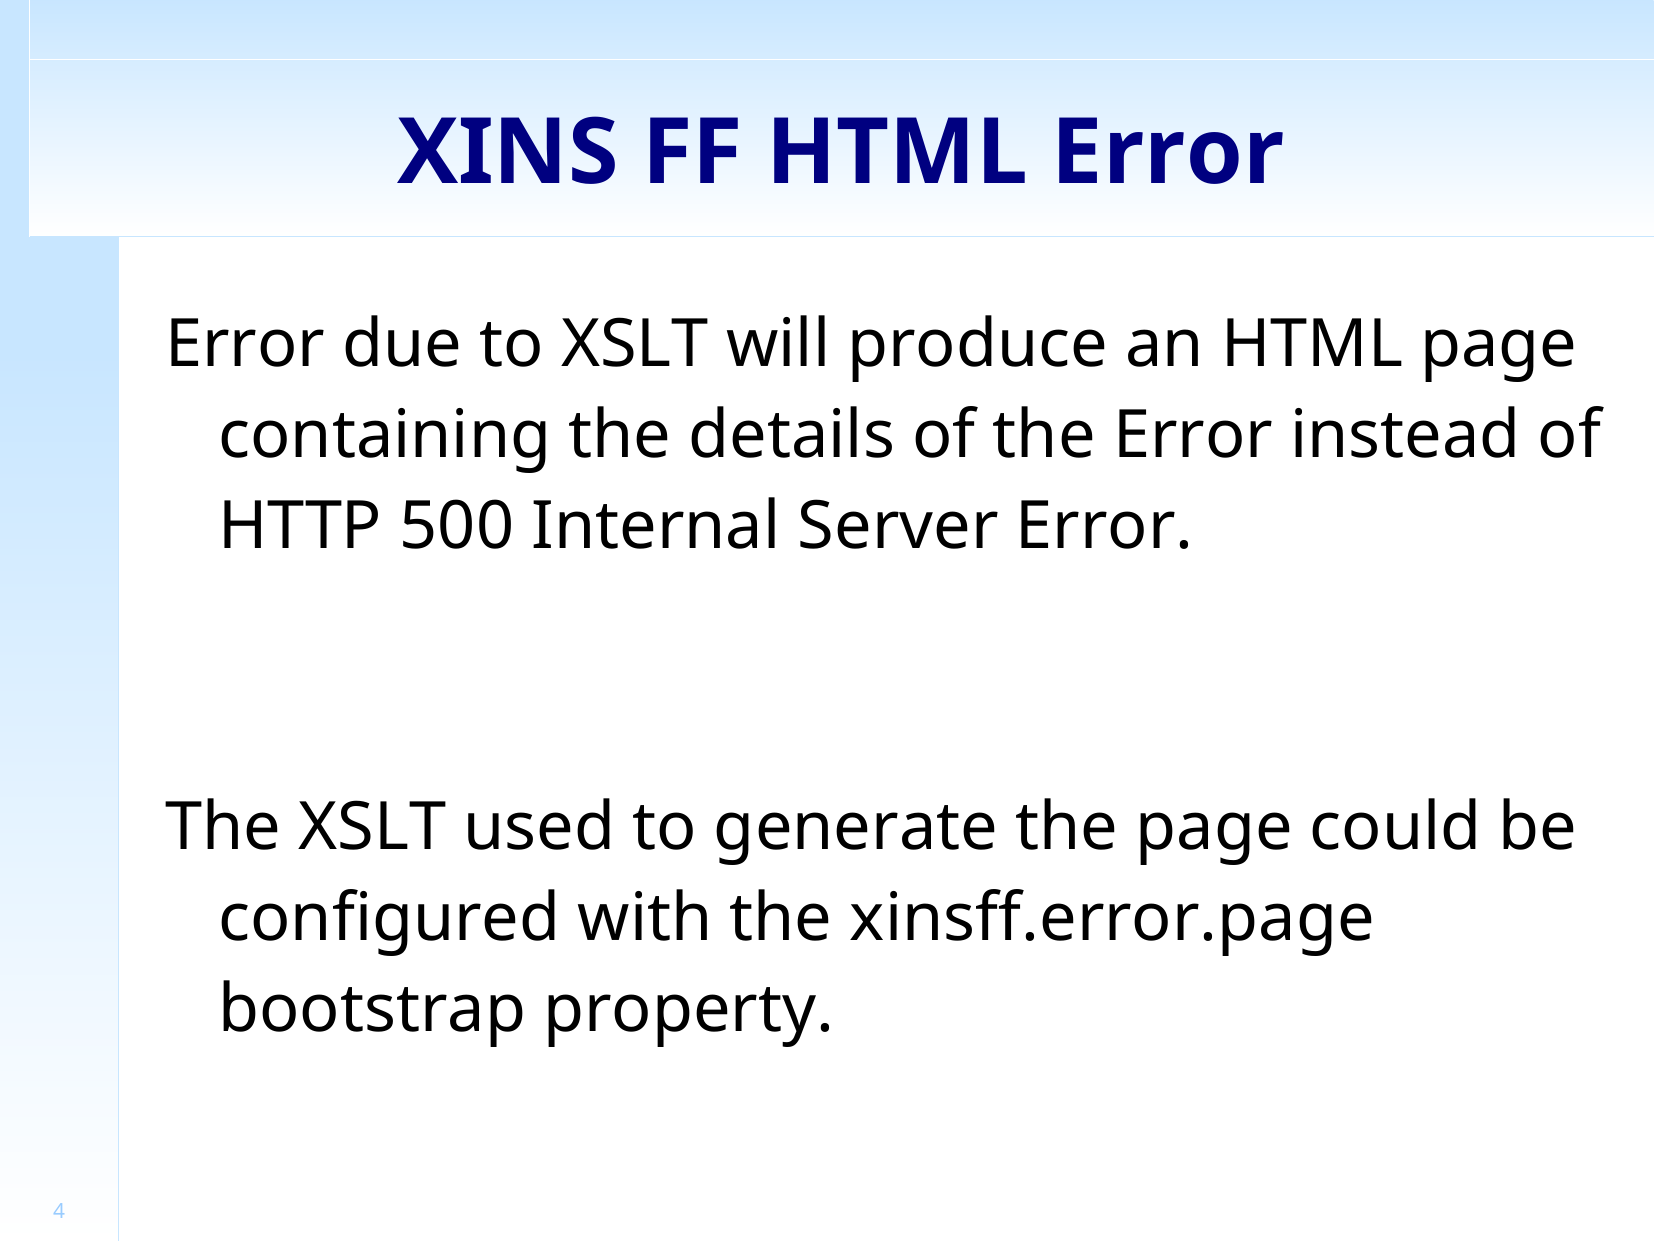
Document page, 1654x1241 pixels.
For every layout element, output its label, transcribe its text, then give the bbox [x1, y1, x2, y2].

title XINS FF HTML Error [29, 59, 1654, 237]
list Error due to XSLT will produce an HTML page containing the details of the Error instead of HTTP 500 Internal Server Error. The XSLT used to generate the page could be configured with the xinsff.error.page bootstrap property. [147, 295, 1625, 1182]
